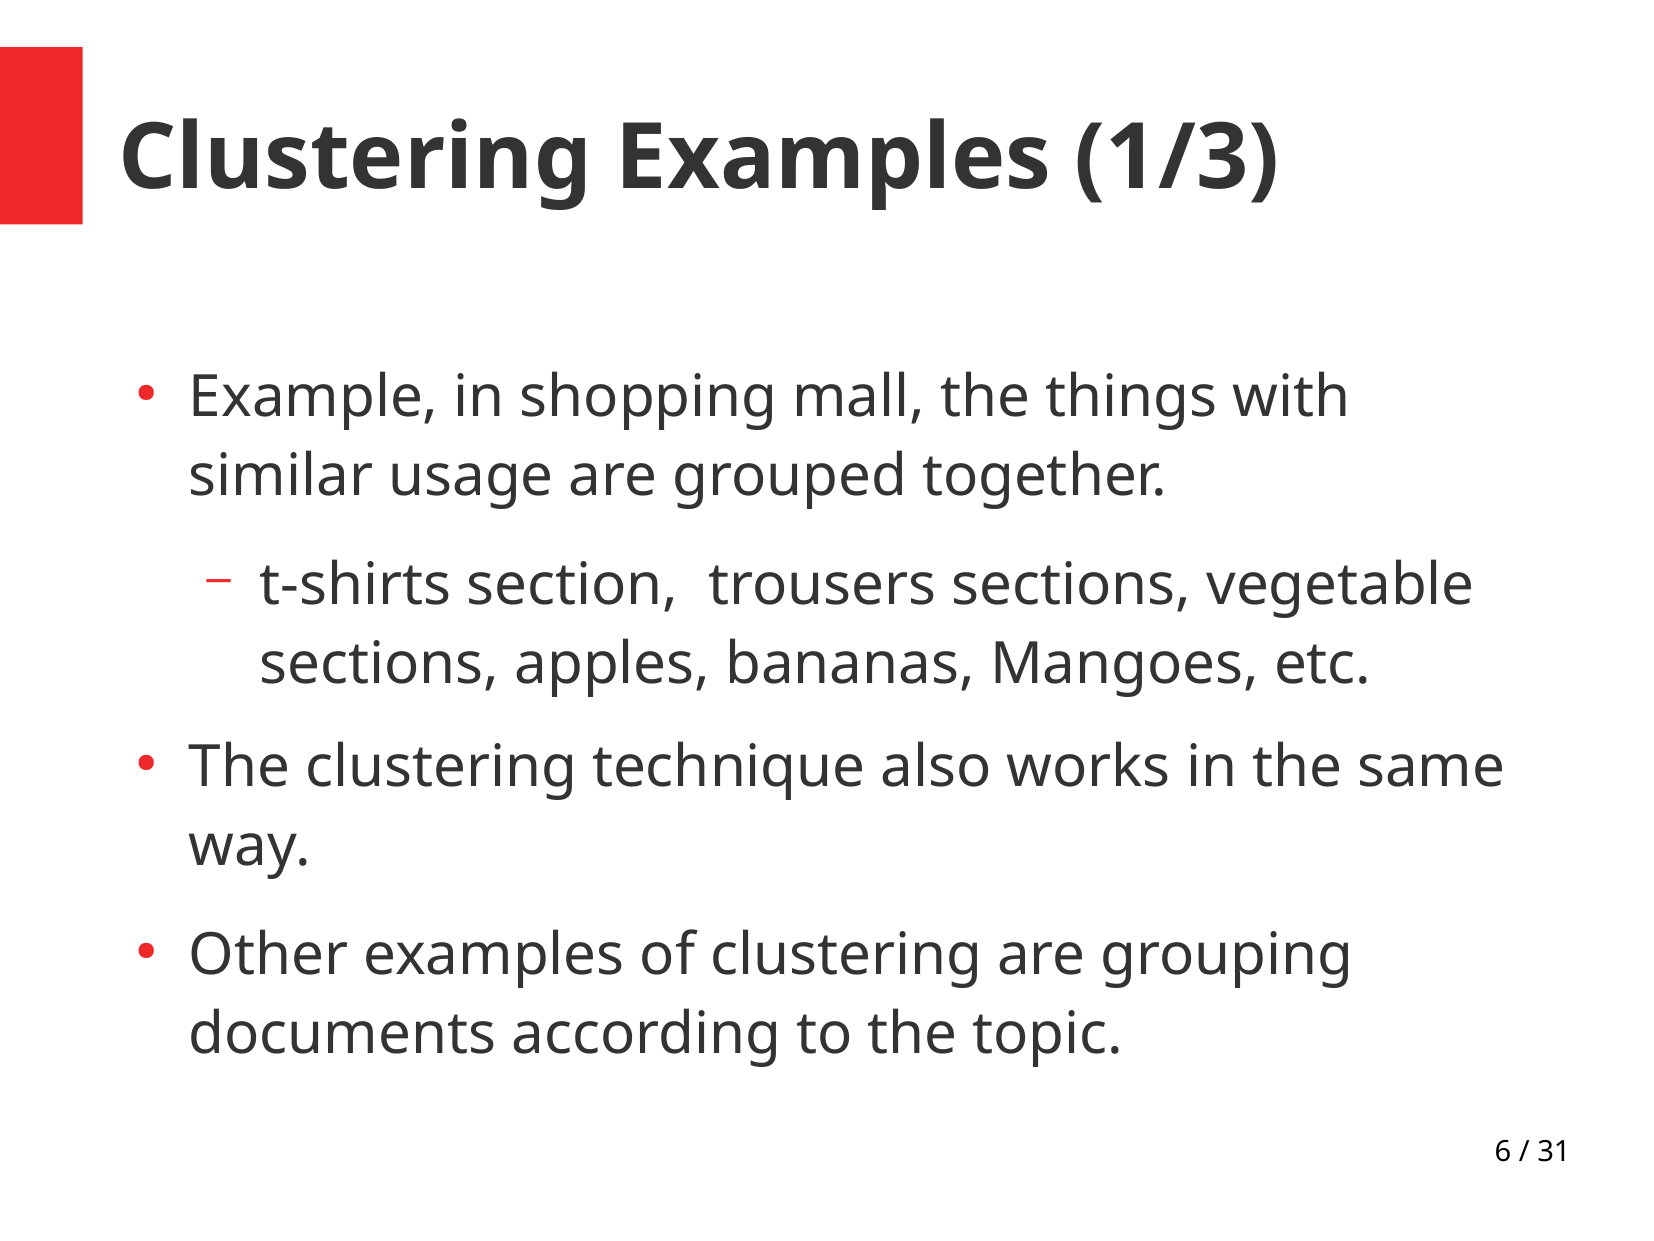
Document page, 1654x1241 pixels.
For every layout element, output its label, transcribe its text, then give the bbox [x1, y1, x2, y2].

list Example, in shopping mall, the things with similar usage are grouped together. t-shirts section, trousers sections, vegetable sections, apples, bananas, Mangoes, etc. The clustering technique also works in the same way. Other examples of clustering are grouping documents according to the topic. [118, 354, 1536, 1229]
title Clustering Examples (1/3) [118, 49, 1571, 257]
